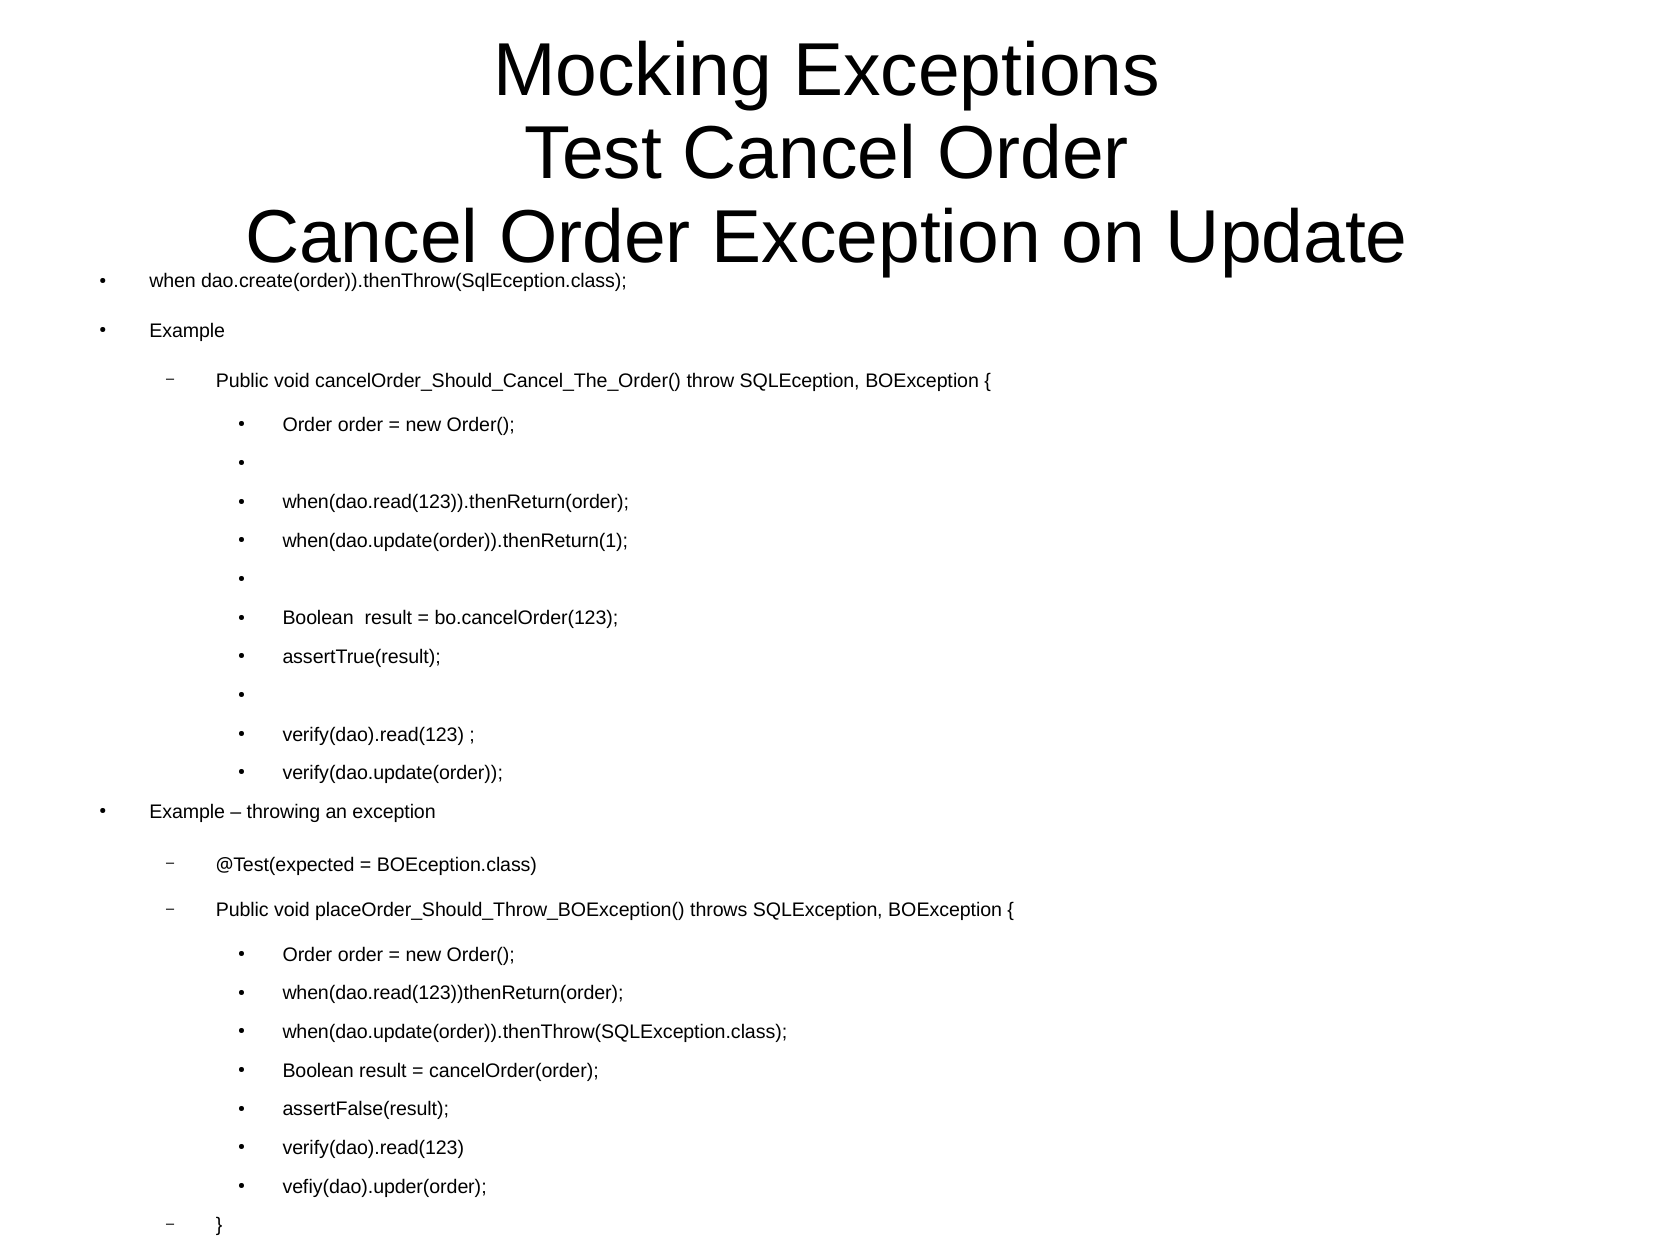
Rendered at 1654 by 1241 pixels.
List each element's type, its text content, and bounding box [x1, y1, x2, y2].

title Mocking Exceptions Test Cancel Order Cancel Order Exception on Update [82, 26, 1571, 270]
list when dao.create(order)).thenThrow(SqlEception.class); Example Public void cancelOrder_Should_Cancel_The_Order() throw SQLEception, BOException { Order order = new Order(); when(dao.read(123)).thenReturn(order); when(dao.update(order)).thenReturn(1); Boolean result = bo.cancelOrder(123); assertTrue(result); verify(dao).read(123) ; verify(dao.update(order)); Example – throwing an exception @Test(expected = BOEception.class) Public void placeOrder_Should_Throw_BOException() throws SQLException, BOException { Order order = new Order(); when(dao.read(123))thenReturn(order); when(dao.update(order)).thenThrow(SQLException.class); Boolean result = cancelOrder(order); assertFalse(result); verify(dao).read(123) vefiy(dao).upder(order); } [82, 270, 1571, 1241]
